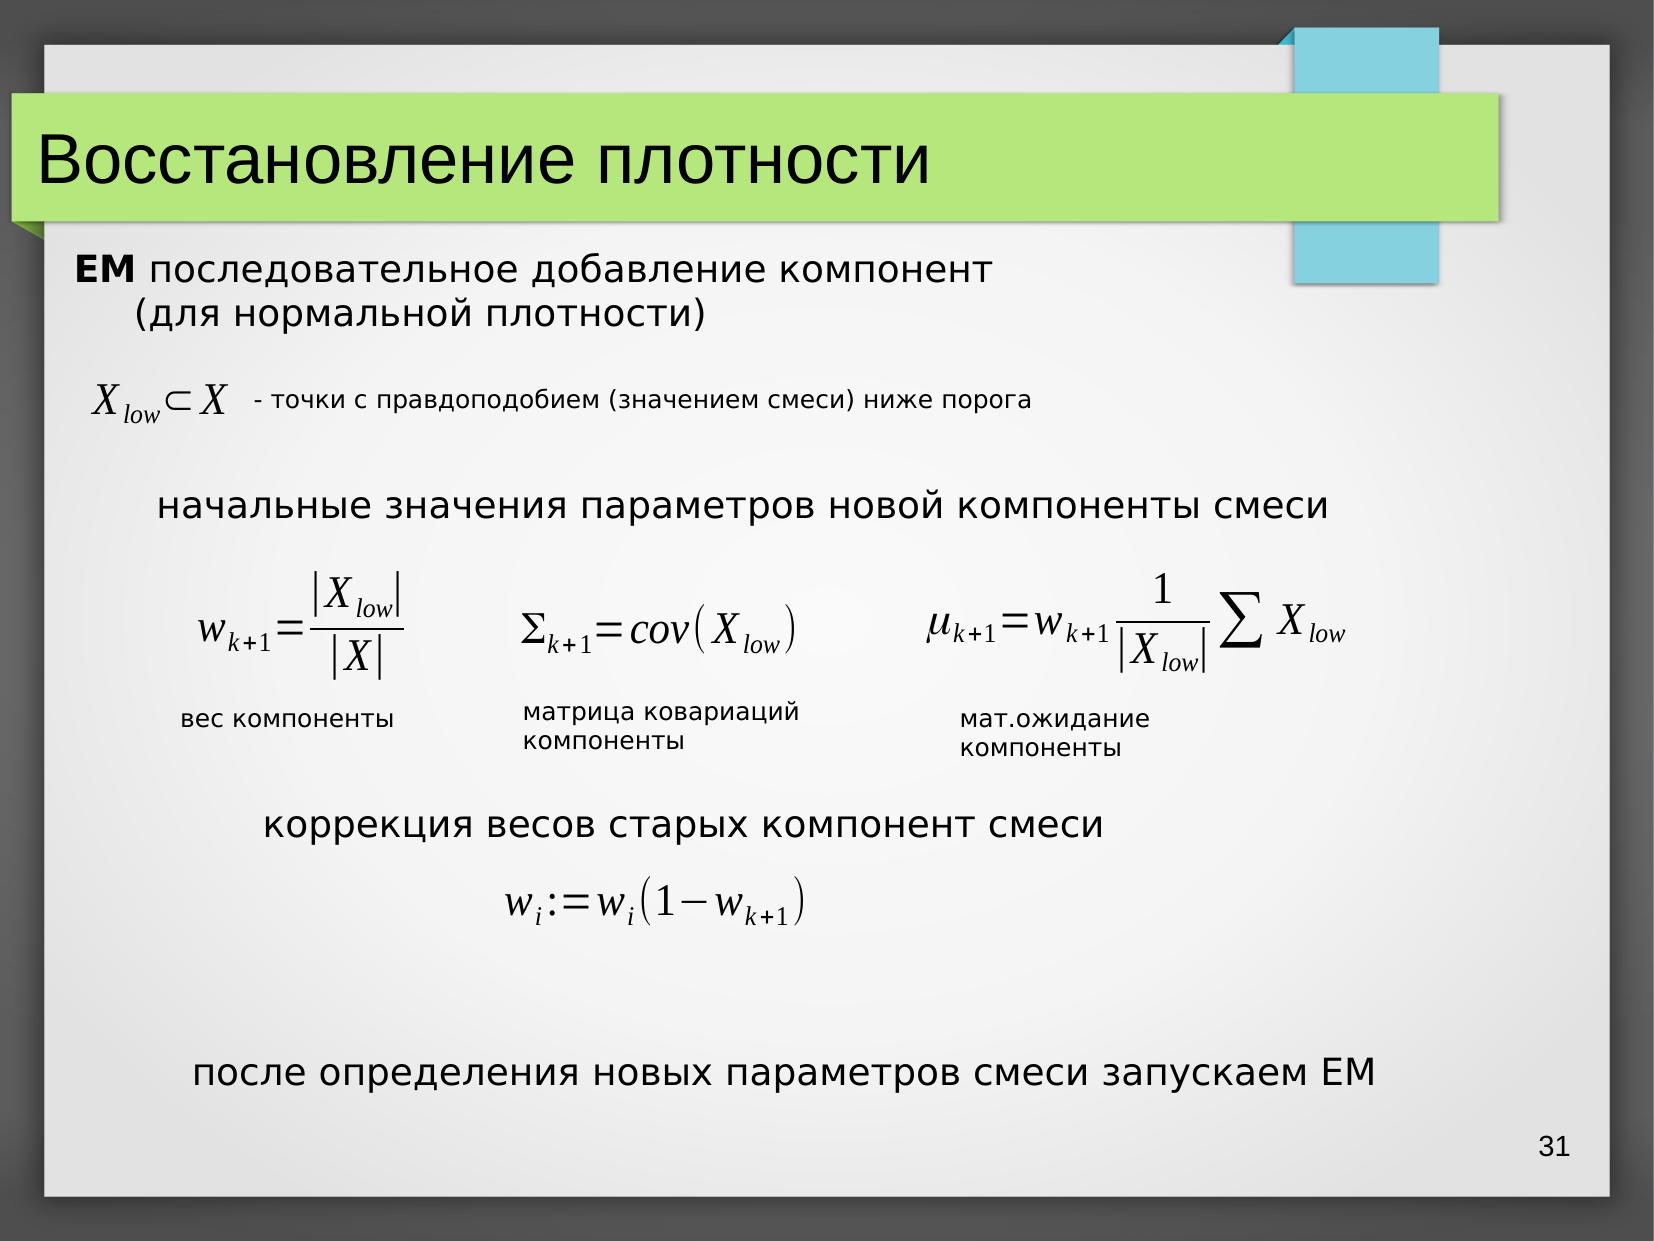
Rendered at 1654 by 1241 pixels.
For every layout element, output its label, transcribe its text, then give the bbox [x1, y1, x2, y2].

chart [188, 569, 414, 685]
text_box коррекция весов старых компонент смеси [248, 795, 1158, 863]
chart [496, 873, 812, 934]
picture [0, 0, 1654, 1241]
chart [82, 384, 230, 433]
text_box после определения новых параметров смеси запускаем EM [177, 1043, 1477, 1146]
text_box EM последовательное добавление компонент (для нормальной плотности) [59, 240, 1087, 343]
title Восстановление плотности [35, 118, 1489, 200]
text_box - точки с правдоподобием (значением смеси) ниже порога [230, 377, 1093, 433]
text_box вес компоненты [165, 696, 426, 752]
chart [513, 602, 804, 662]
text_box начальные значения параметров новой компоненты смеси [141, 476, 1347, 544]
chart [919, 572, 1352, 681]
text_box мат.ожидание компоненты [944, 696, 1264, 771]
text_box матрица ковариаций компоненты [507, 689, 827, 763]
